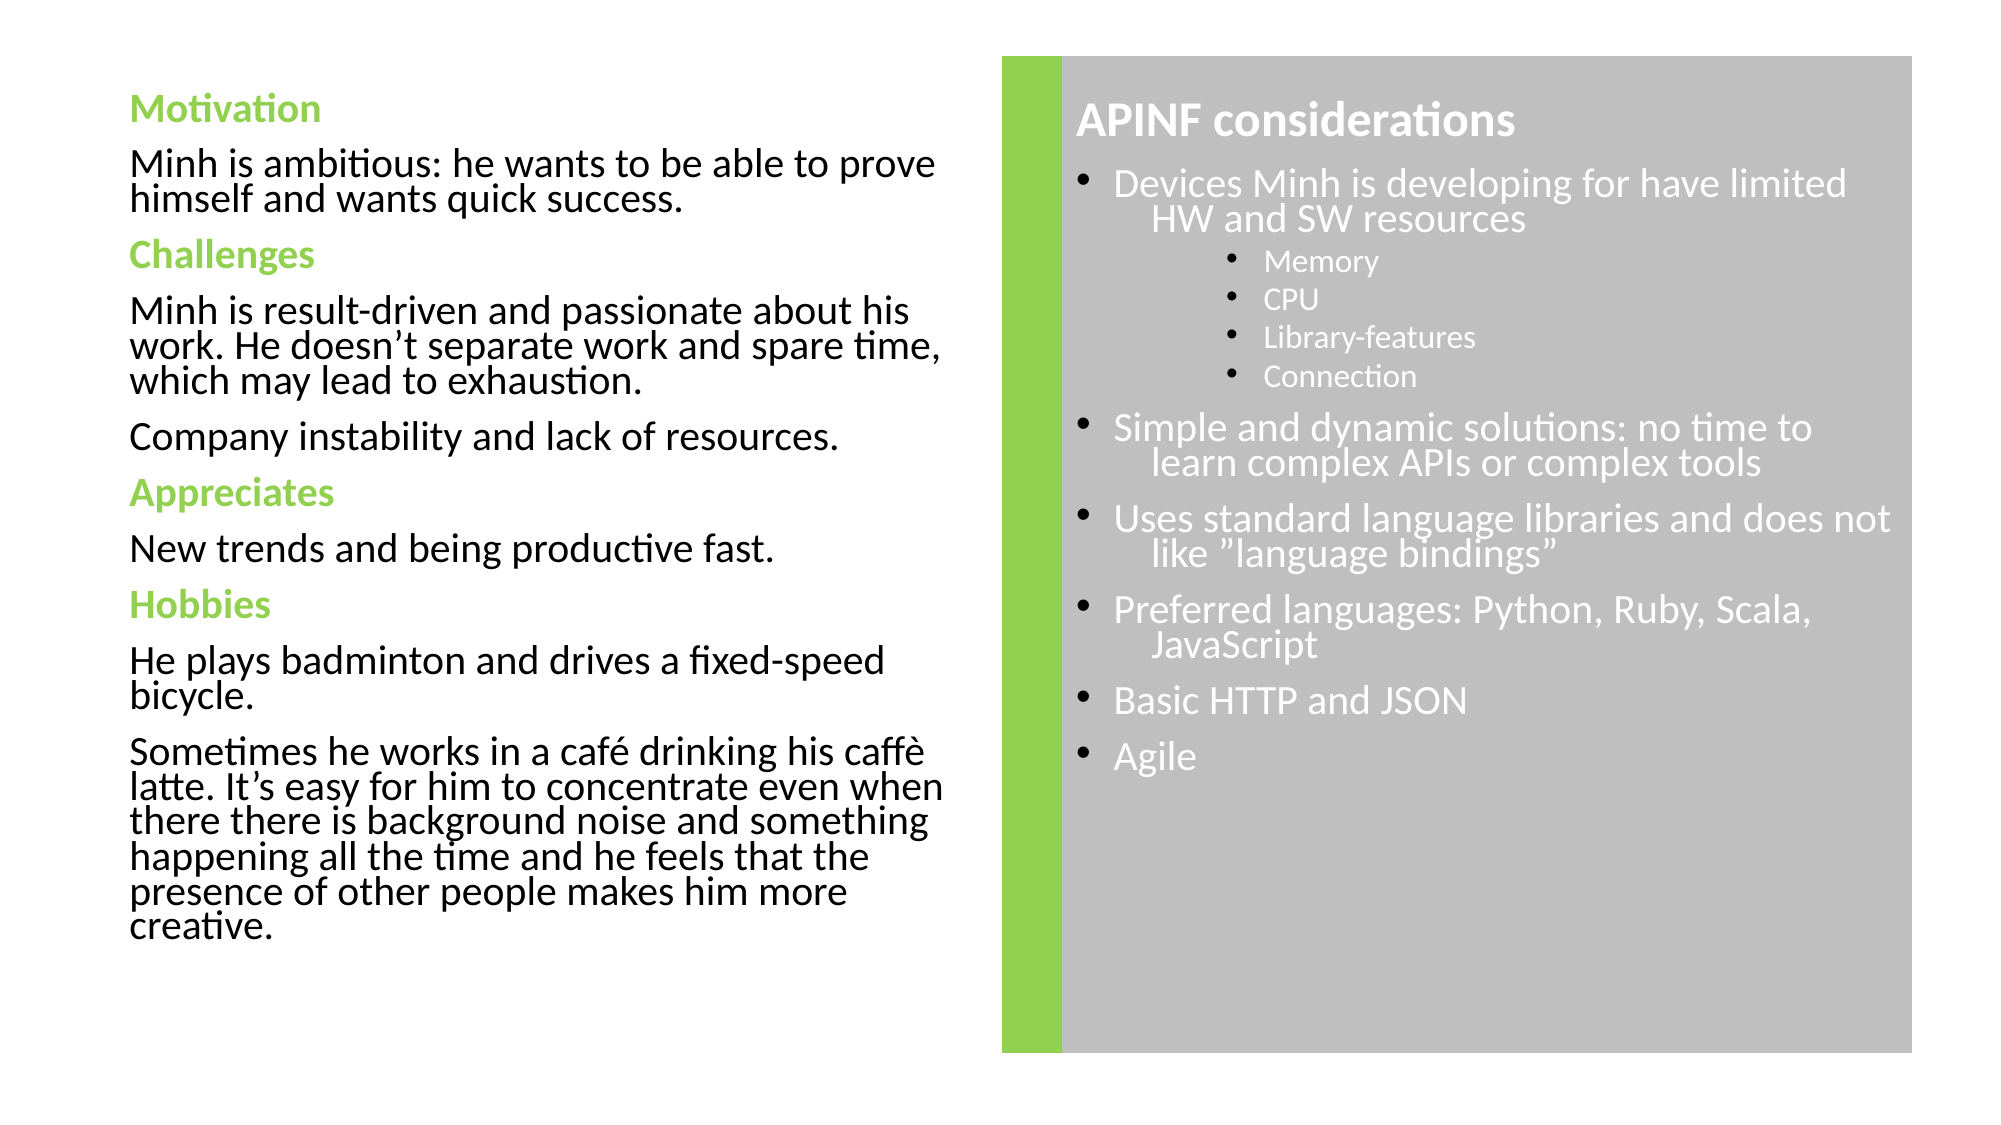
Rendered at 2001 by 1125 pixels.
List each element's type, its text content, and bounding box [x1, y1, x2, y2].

list Motivation Minh is ambitious: he wants to be able to prove himself and wants quick success. Challenges Minh is result-driven and passionate about his work. He doesn’t separate work and spare time, which may lead to exhaustion. Company instability and lack of resources. Appreciates New trends and being productive fast. Hobbies He plays badminton and drives a fixed-speed bicycle. Sometimes he works in a café drinking his caffè latte. It’s easy for him to concentrate even when there there is background noise and something happening all the time and he feels that the presence of other people makes him more creative. [114, 86, 965, 1074]
text_box [1003, 57, 1911, 1052]
list APINF considerations Devices Minh is developing for have limited HW and SW resources Memory CPU Library-features Connection Simple and dynamic solutions: no time to learn complex APIs or complex tools Uses standard language libraries and does not like ”language bindings” Preferred languages: Python, Ruby, Scala, JavaScript Basic HTTP and JSON Agile [1061, 95, 1912, 1053]
